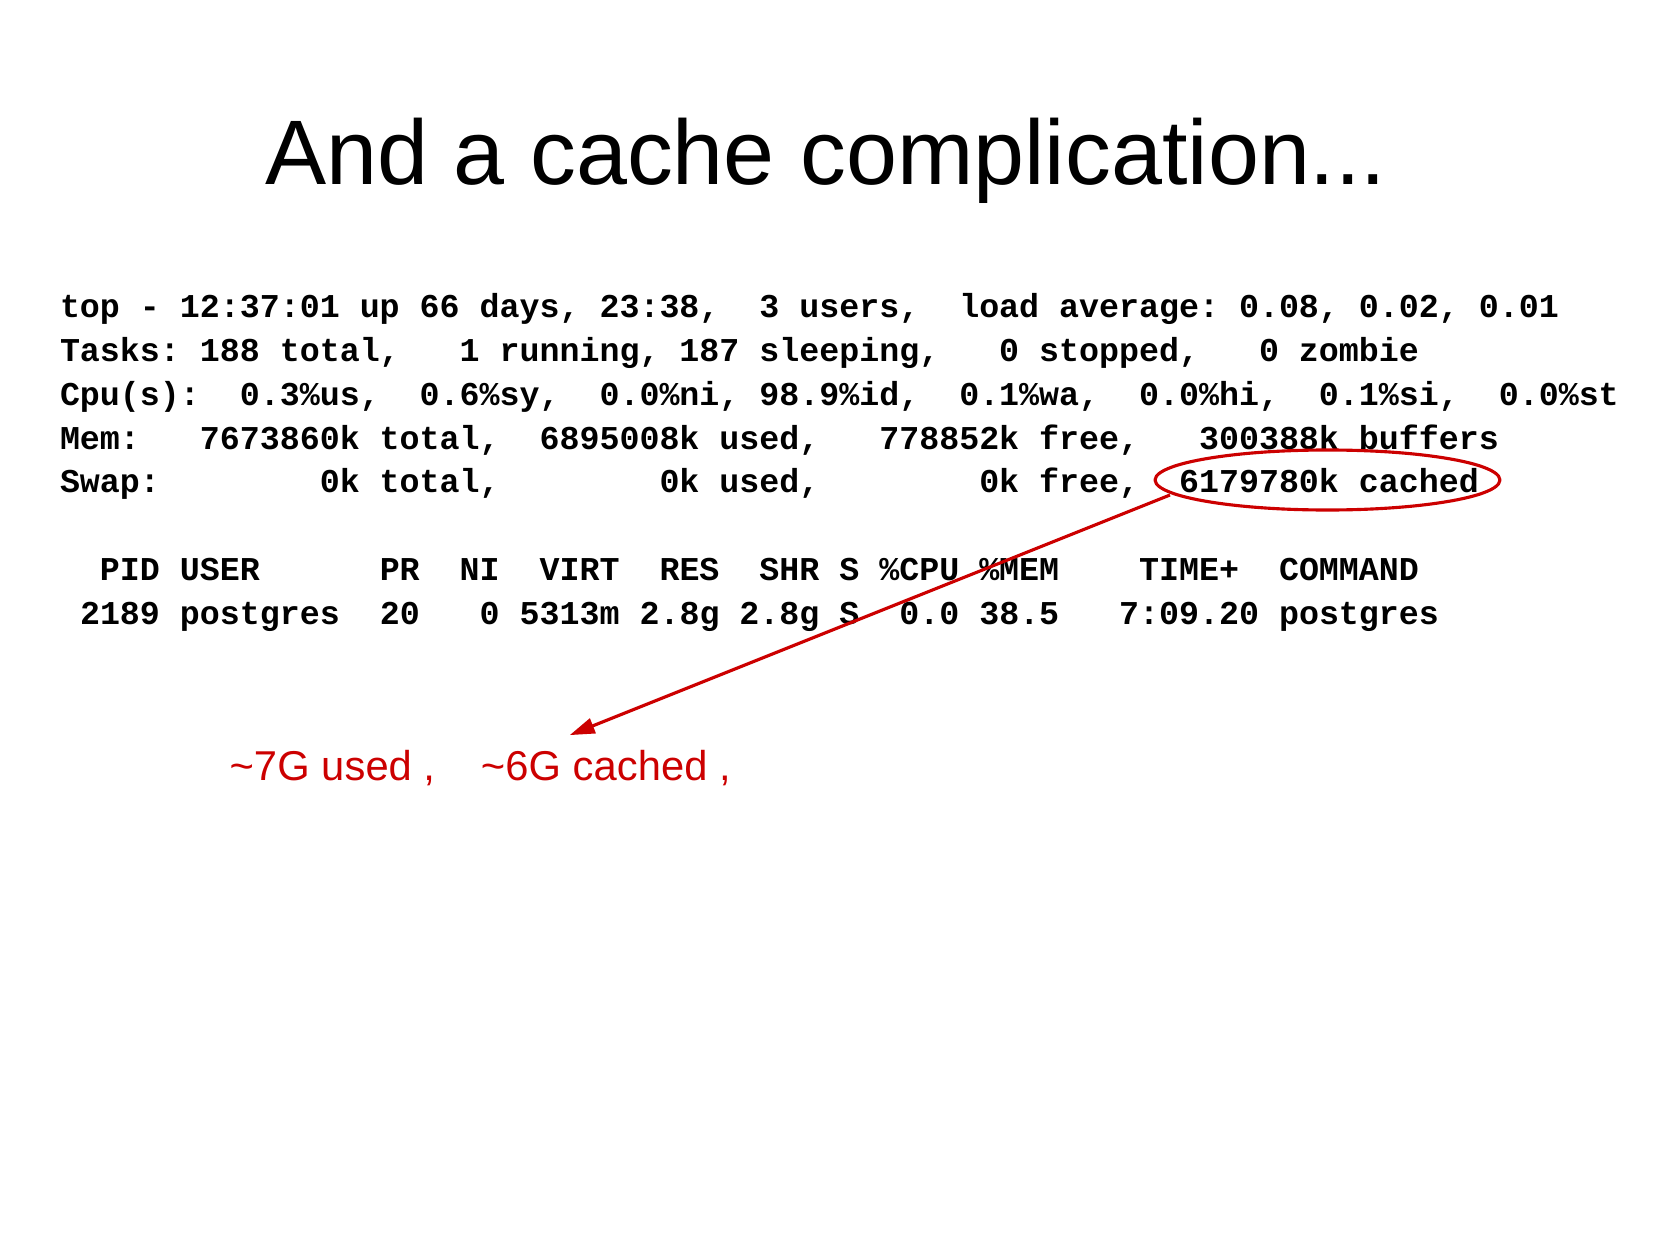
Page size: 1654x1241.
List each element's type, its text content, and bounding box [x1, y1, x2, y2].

list top - 12:37:01 up 66 days, 23:38, 3 users, load average: 0.08, 0.02, 0.01 Tasks: 188 total, 1 running, 187 sleeping, 0 stopped, 0 zombie Cpu(s): 0.3%us, 0.6%sy, 0.0%ni, 98.9%id, 0.1%wa, 0.0%hi, 0.1%si, 0.0%st Mem: 7673860k total, 6895008k used, 778852k free, 300388k buffers Swap: 0k total, 0k used, 0k free, 6179780k cached PID USER PR NI VIRT RES SHR S %CPU %MEM TIME+ COMMAND 2189 postgres 20 0 5313m 2.8g 2.8g S 0.0 38.5 7:09.20 postgres [1158, 452, 1497, 508]
title And a cache complication... [82, 49, 1571, 257]
list top - 12:37:01 up 66 days, 23:38, 3 users, load average: 0.08, 0.02, 0.01 Tasks: 188 total, 1 running, 187 sleeping, 0 stopped, 0 zombie Cpu(s): 0.3%us, 0.6%sy, 0.0%ni, 98.9%id, 0.1%wa, 0.0%hi, 0.1%si, 0.0%st Mem: 7673860k total, 6895008k used, 778852k free, 300388k buffers Swap: 0k total, 0k used, 0k free, 6179780k cached PID USER PR NI VIRT RES SHR S %CPU %MEM TIME+ COMMAND 2189 postgres 20 0 5313m 2.8g 2.8g S 0.0 38.5 7:09.20 postgres [60, 290, 1636, 681]
text_box ~7G used , ~6G cached , [214, 735, 792, 797]
